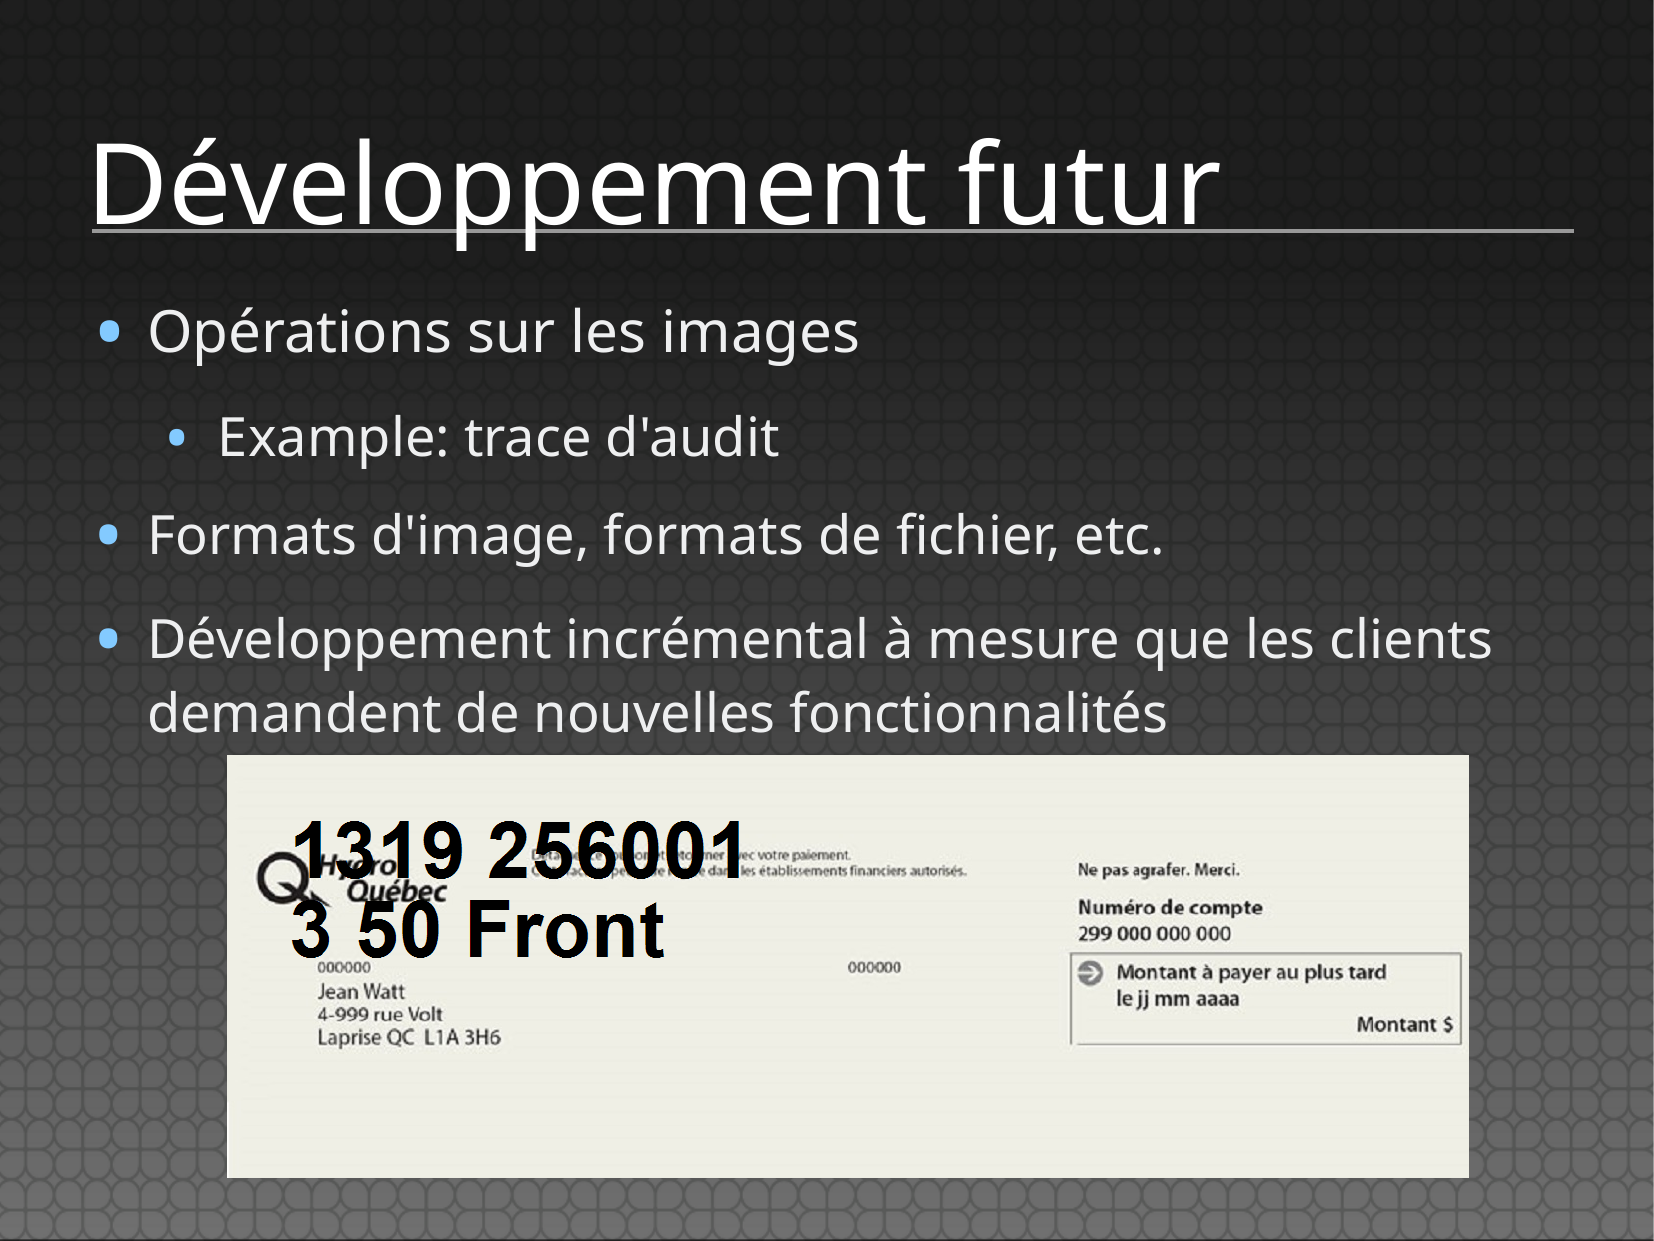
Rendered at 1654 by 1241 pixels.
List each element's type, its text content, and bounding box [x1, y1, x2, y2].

title Développement futur [86, 112, 1576, 249]
list Opérations sur les images Example: trace d'audit Formats d'image, formats de fichier, etc. Développement incrémental à mesure que les clients demandent de nouvelles fonctionnalités [76, 290, 1565, 826]
picture [0, 0, 1654, 1241]
